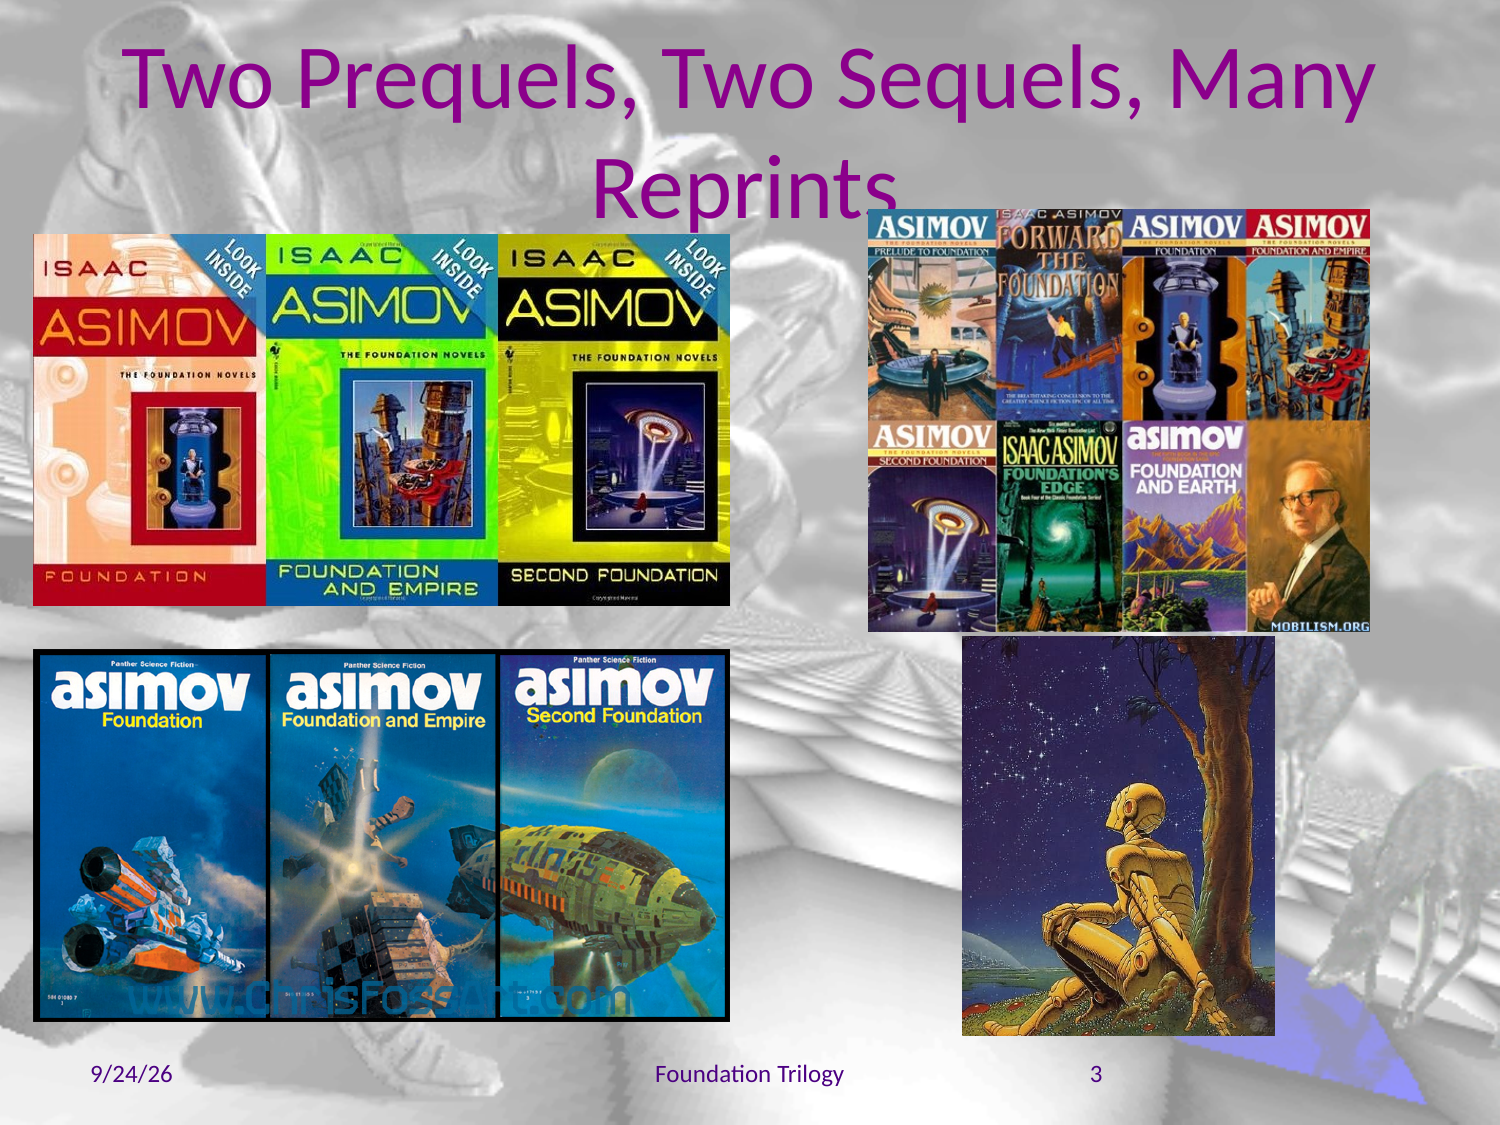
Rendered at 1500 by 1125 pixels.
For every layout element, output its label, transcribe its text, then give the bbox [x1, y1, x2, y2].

picture [868, 209, 1370, 632]
picture [33, 649, 730, 1022]
picture [33, 234, 730, 606]
picture [962, 636, 1275, 1036]
title Two Prequels, Two Sequels, Many Reprints [75, 9, 1426, 197]
